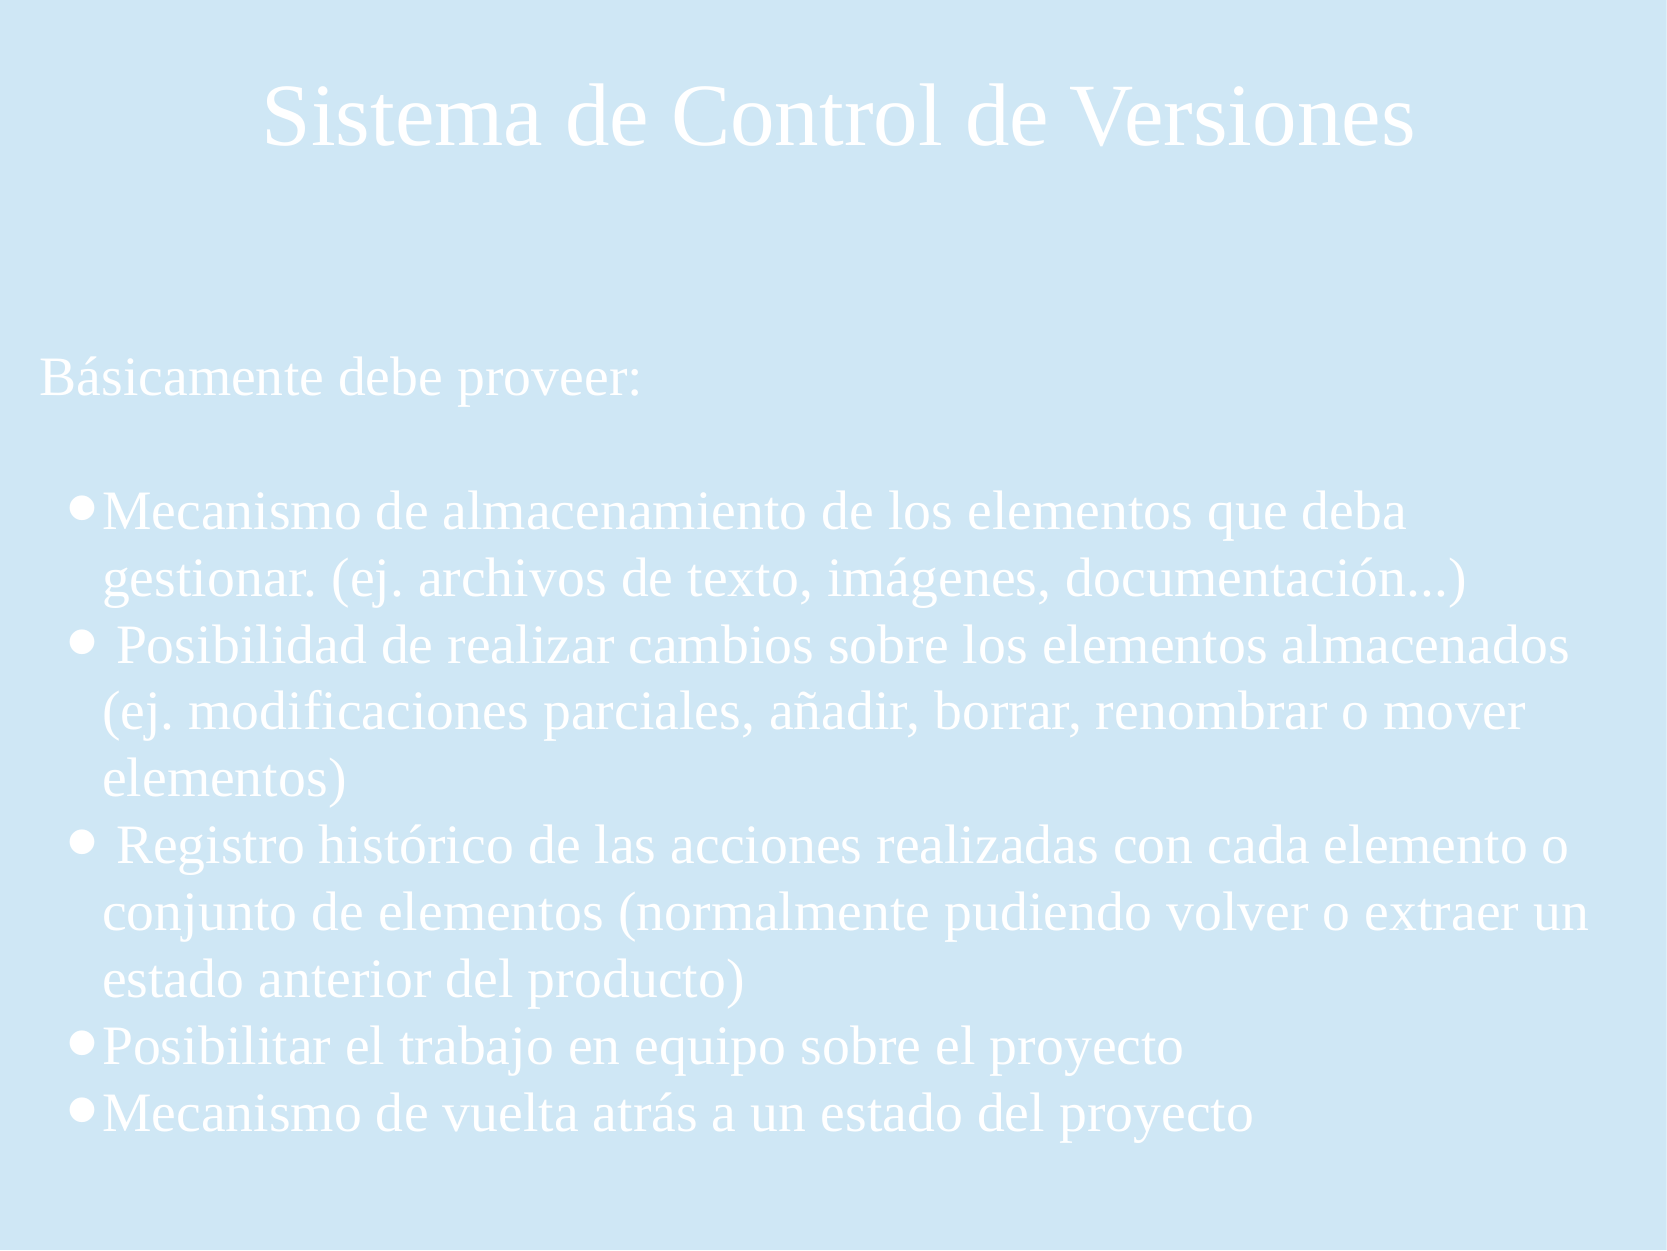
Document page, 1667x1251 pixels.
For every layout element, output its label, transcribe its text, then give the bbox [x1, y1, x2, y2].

title Sistema de Control de Versiones [50, 50, 1630, 213]
list Básicamente debe proveer: Mecanismo de almacenamiento de los elementos que deba gestionar. (ej. archivos de texto, imágenes, documentación...) Posibilidad de realizar cambios sobre los elementos almacenados (ej. modificaciones parciales, añadir, borrar, renombrar o mover elementos) Registro histórico de las acciones realizadas con cada elemento o conjunto de elementos (normalmente pudiendo volver o extraer un estado anterior del producto) Posibilitar el trabajo en equipo sobre el proyecto Mecanismo de vuelta atrás a un estado del proyecto [33, 333, 1619, 1160]
